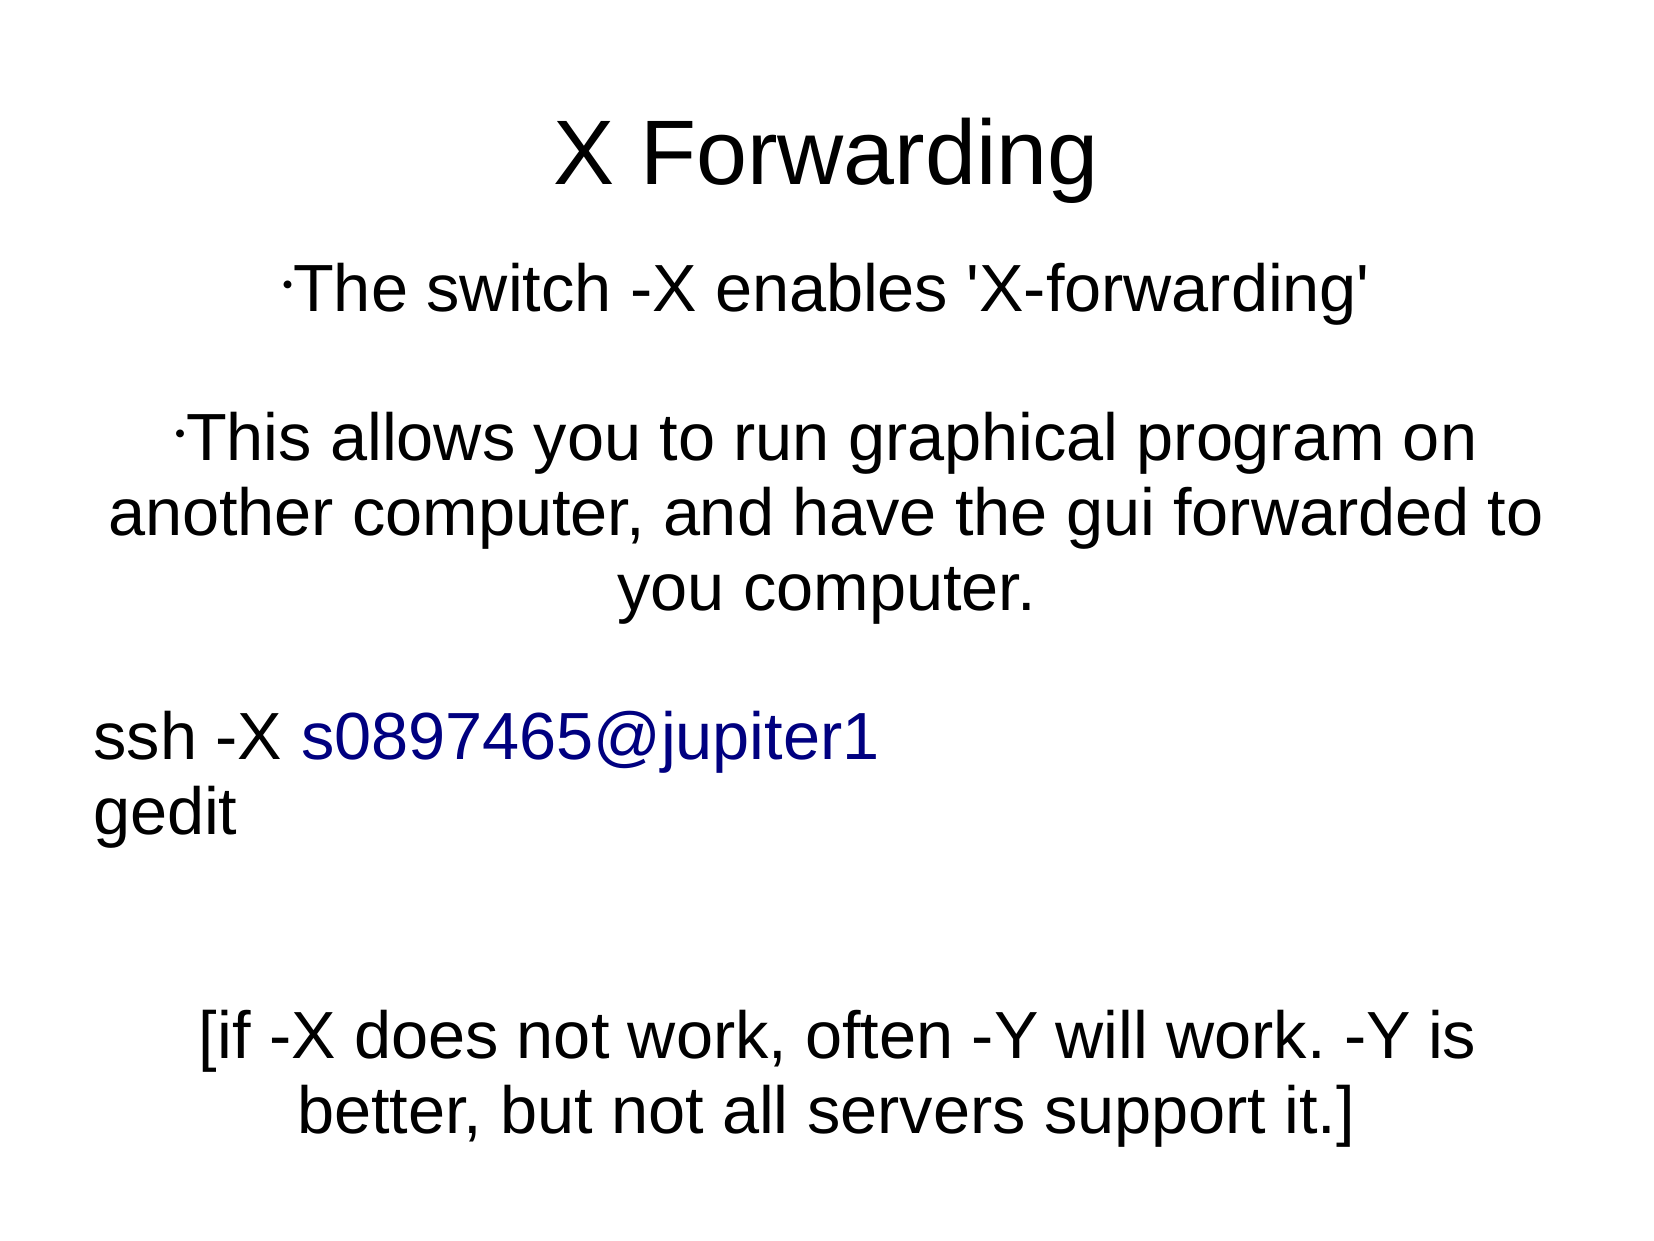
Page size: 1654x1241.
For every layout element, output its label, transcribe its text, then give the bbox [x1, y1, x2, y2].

subtitle The switch -X enables 'X-forwarding' This allows you to run graphical program on another computer, and have the gui forwarded to you computer. ssh -X s0897465@jupiter1 gedit [if -X does not work, often -Y will work. -Y is better, but not all servers support it.] [82, 250, 1571, 1149]
title X Forwarding [82, 56, 1571, 250]
